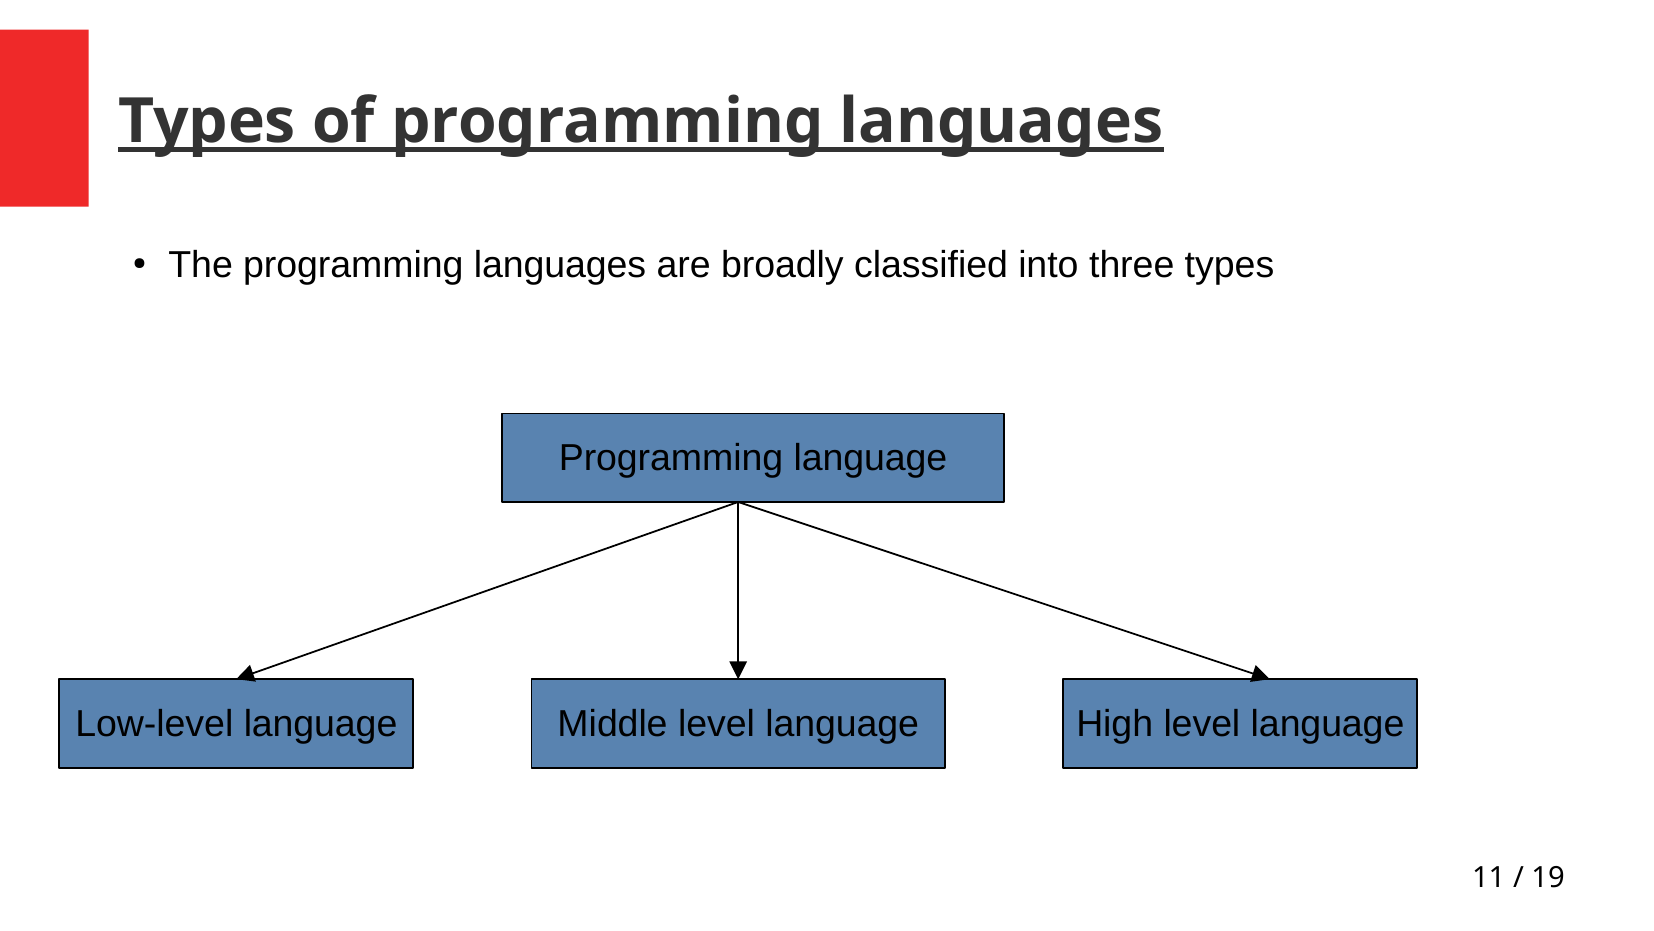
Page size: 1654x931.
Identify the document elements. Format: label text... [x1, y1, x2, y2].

text_box The programming languages are broadly classified into three types [118, 236, 1329, 293]
text_box High level language [1062, 679, 1418, 768]
text_box Low-level language [59, 679, 414, 768]
text_box Programming language [501, 413, 1004, 502]
title Types of programming languages [118, 29, 1595, 207]
text_box Middle level language [531, 679, 945, 768]
